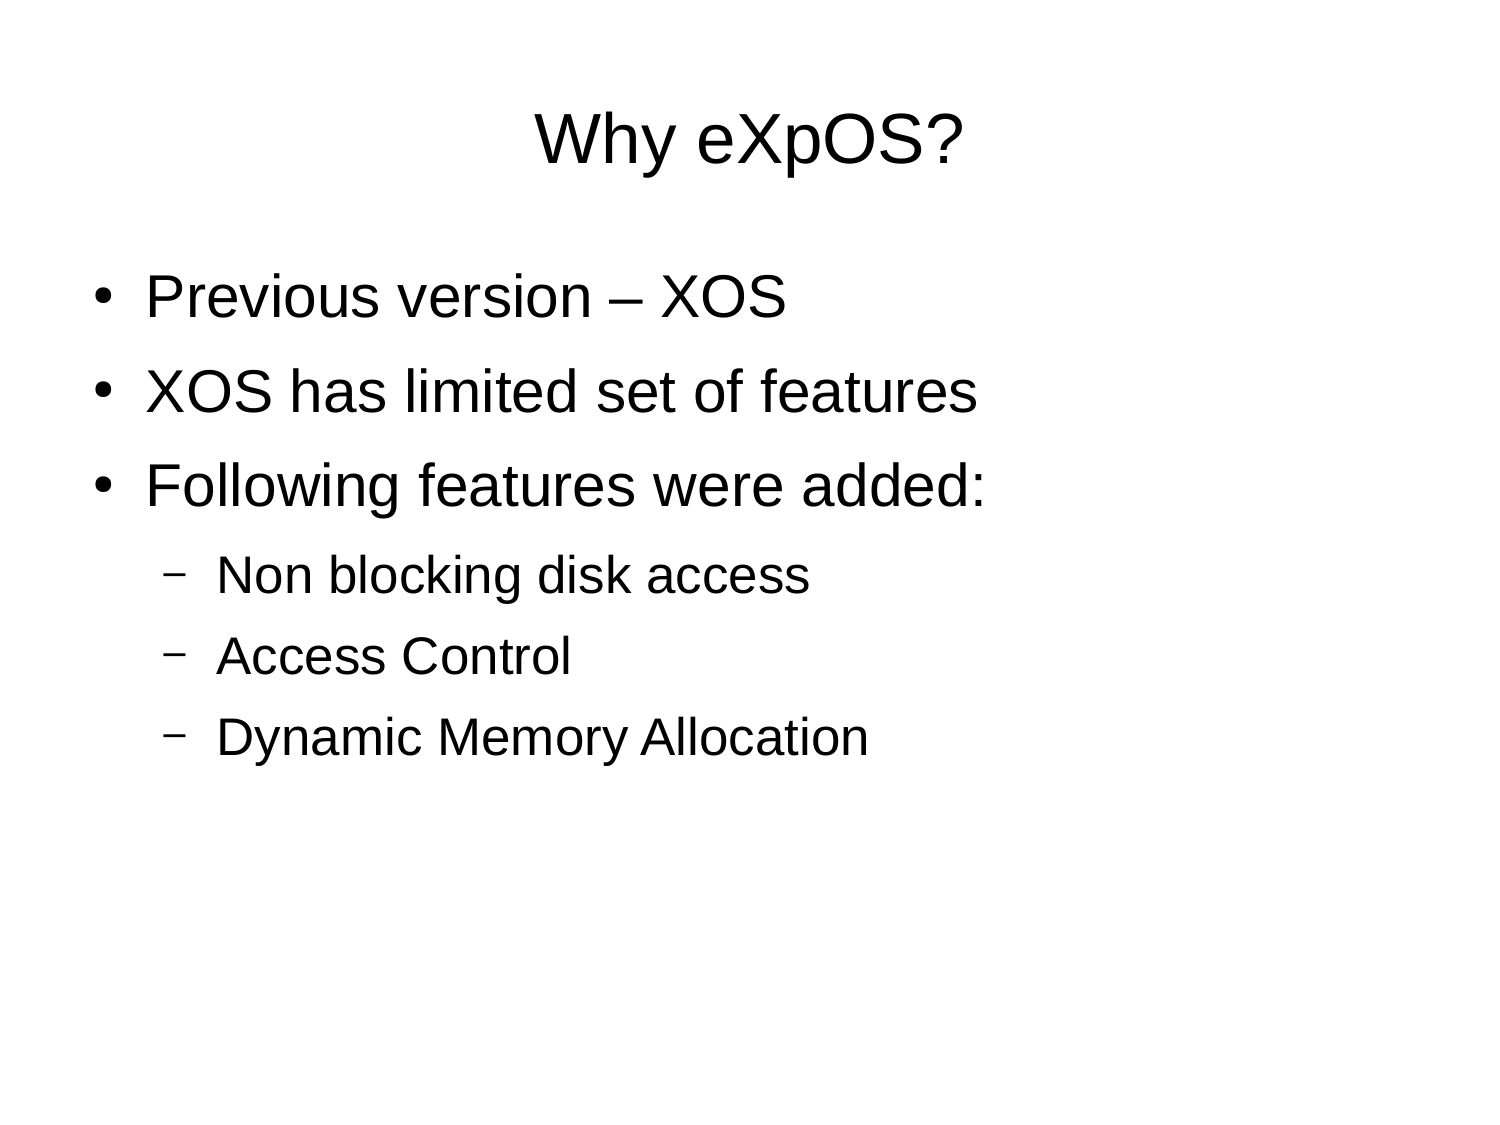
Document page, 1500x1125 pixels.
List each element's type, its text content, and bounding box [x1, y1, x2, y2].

list Previous version – XOS XOS has limited set of features Following features were added: Non blocking disk access Access Control Dynamic Memory Allocation [75, 263, 1425, 916]
title Why eXpOS? [75, 44, 1425, 233]
